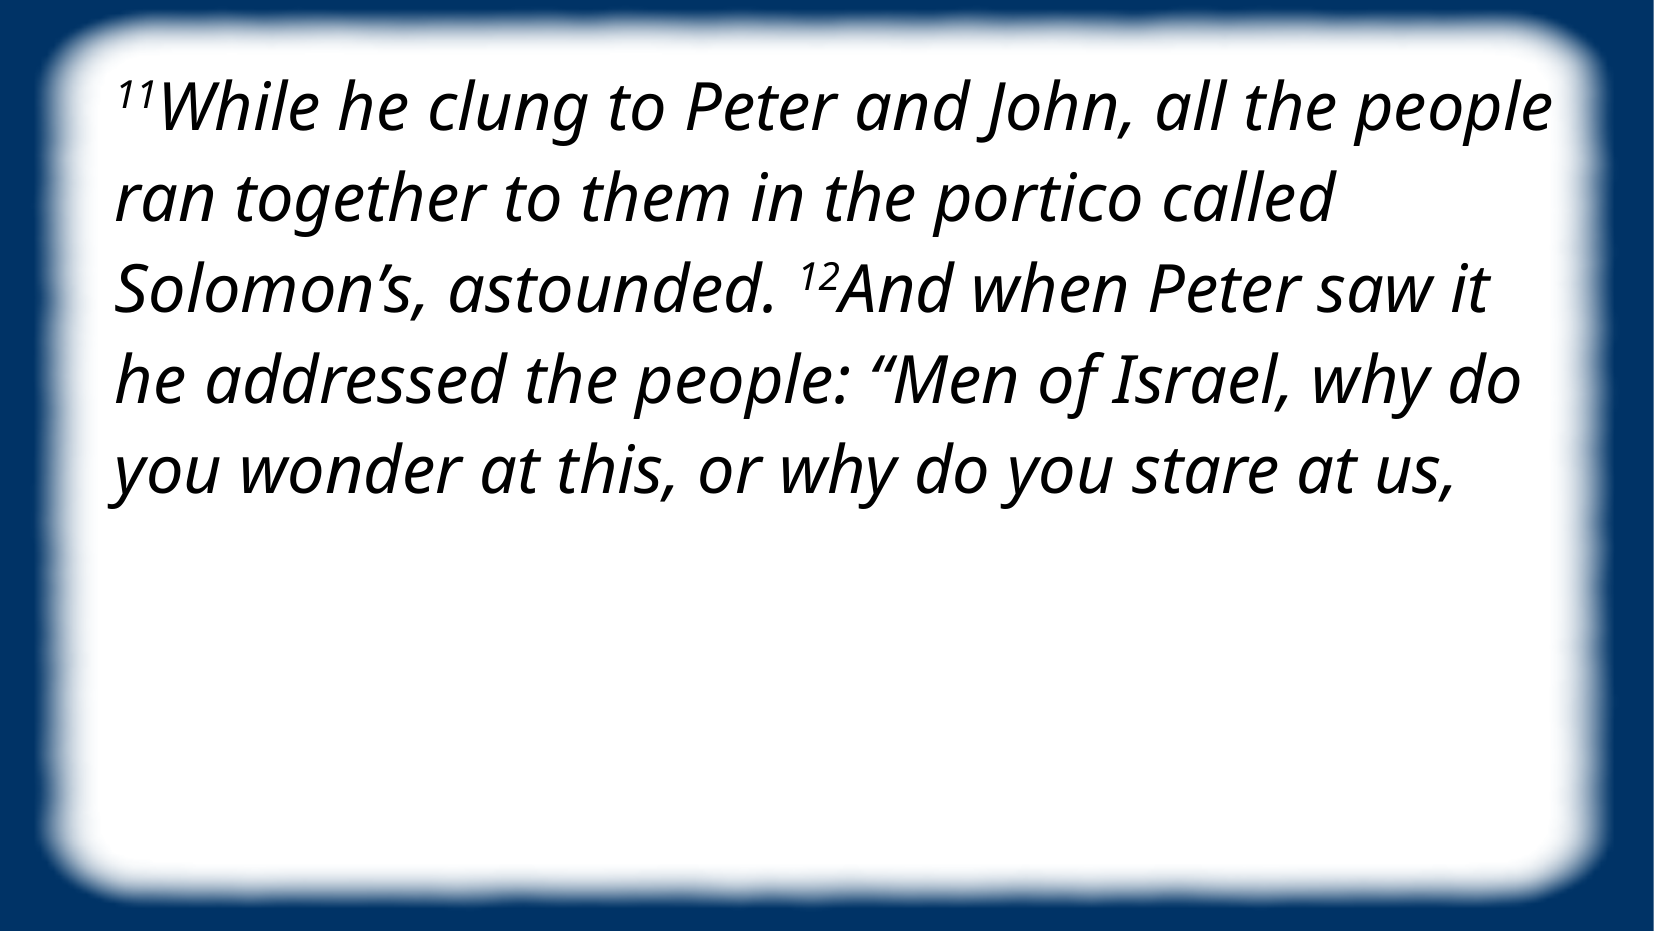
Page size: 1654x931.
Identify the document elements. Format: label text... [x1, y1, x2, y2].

text_box 11While he clung to Peter and John, all the people ran together to them in the portico called Solomon’s, astounded. 12And when Peter saw it he addressed the people: “Men of Israel, why do you wonder at this, or why do you stare at us, [100, 52, 1586, 511]
picture [0, 0, 1654, 931]
